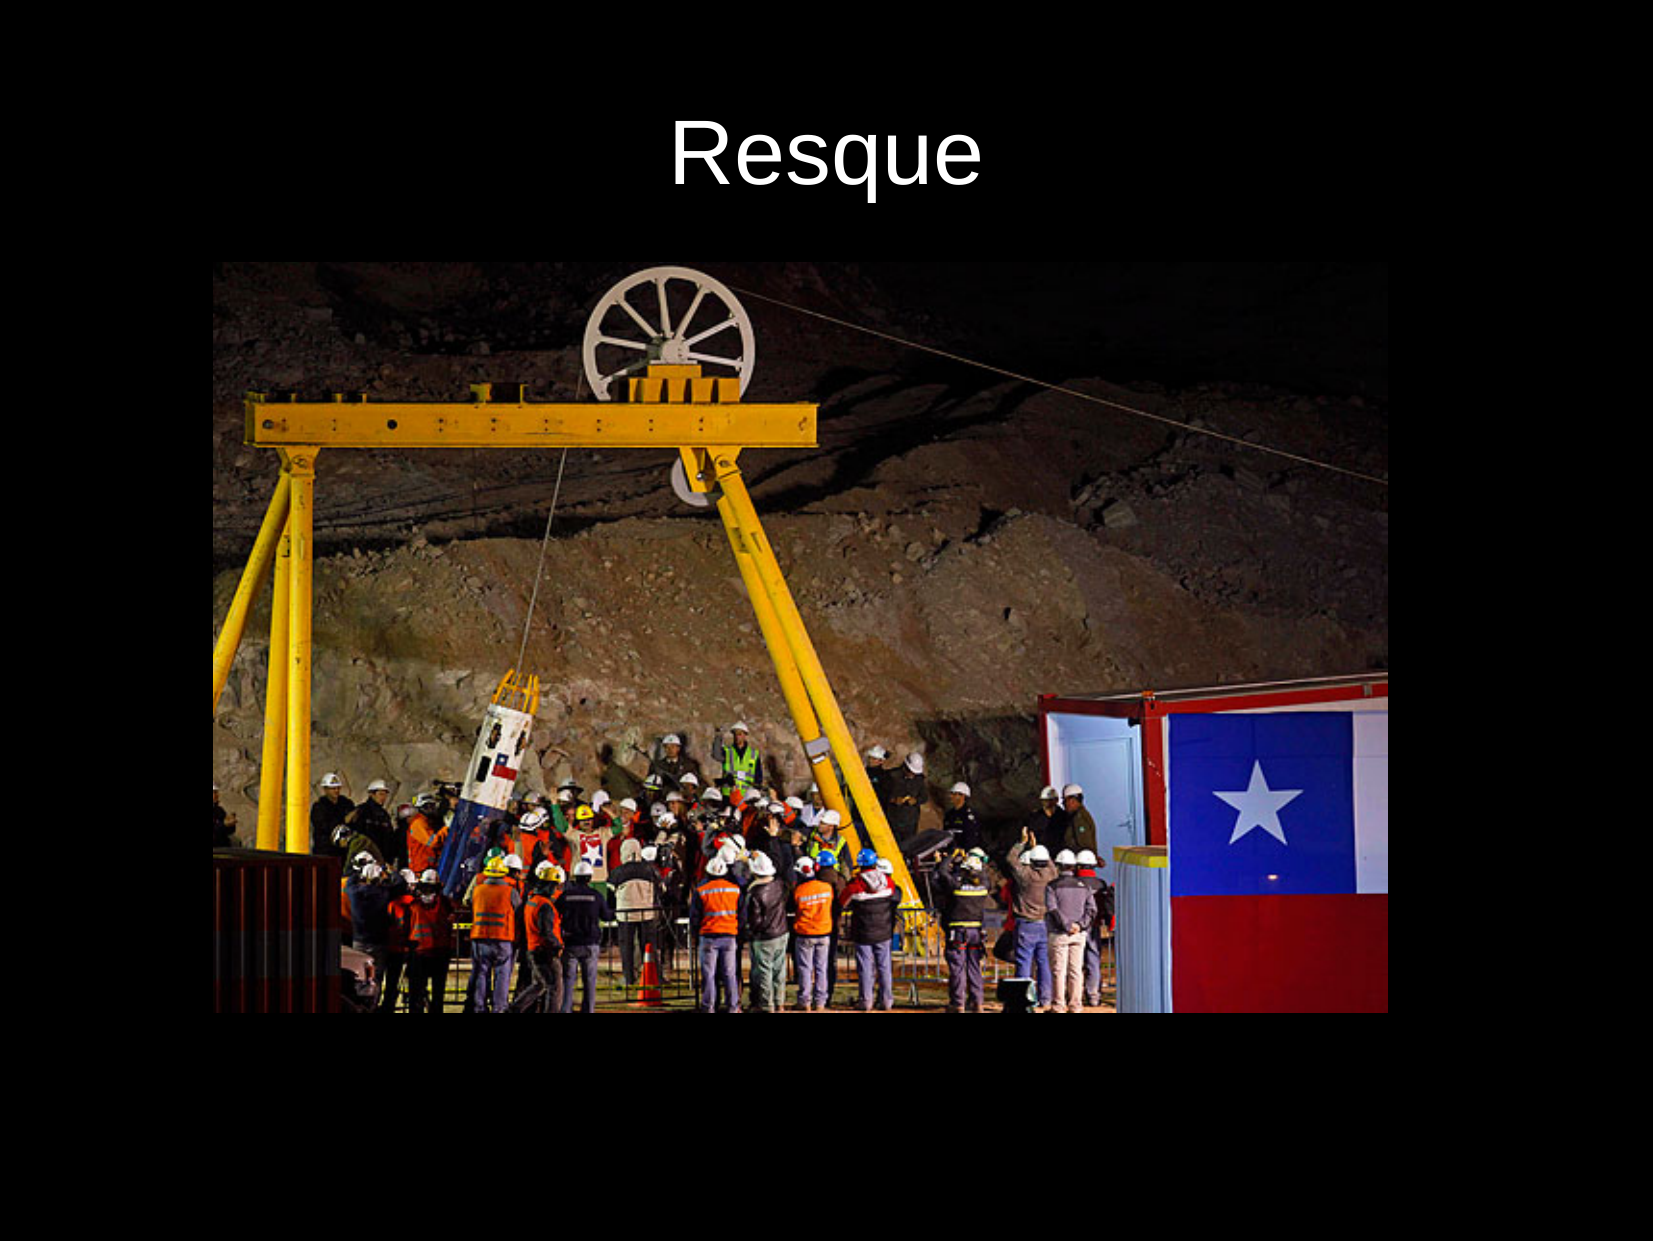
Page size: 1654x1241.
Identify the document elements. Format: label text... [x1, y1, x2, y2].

title Resque [82, 49, 1571, 257]
picture [213, 262, 1388, 1013]
